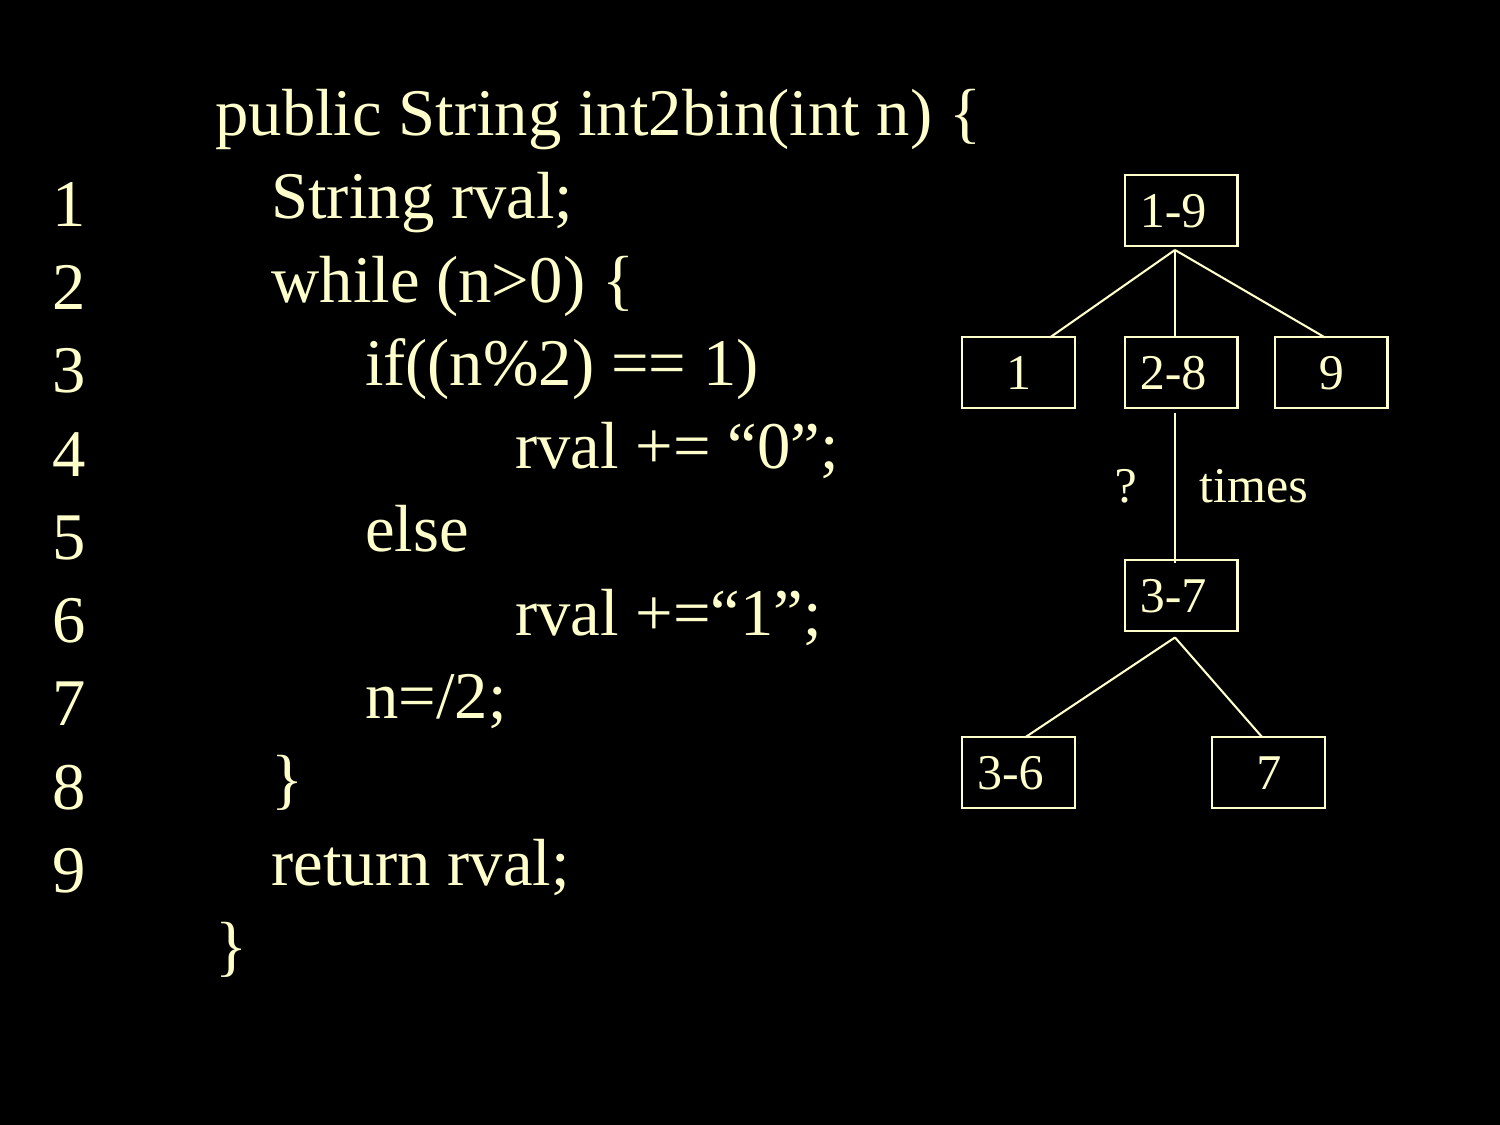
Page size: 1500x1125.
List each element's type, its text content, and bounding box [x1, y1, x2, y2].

text_box ? times [1062, 449, 1324, 521]
list public String int2bin(int n) { String rval; while (n>0) { if((n%2) == 1) rval += “0”; else rval +=“1”; n=/2; } return rval; } [200, 74, 1128, 1051]
text_box 3-7 [1124, 560, 1238, 632]
text_box 2-8 [1124, 337, 1238, 409]
text_box 1-9 [1124, 174, 1238, 246]
text_box 1 2 3 4 5 6 7 8 9 [37, 74, 188, 1051]
text_box 1 [962, 337, 1075, 409]
text_box 7 [1212, 737, 1326, 809]
text_box 3-6 [962, 737, 1075, 809]
text_box 9 [1274, 337, 1388, 409]
